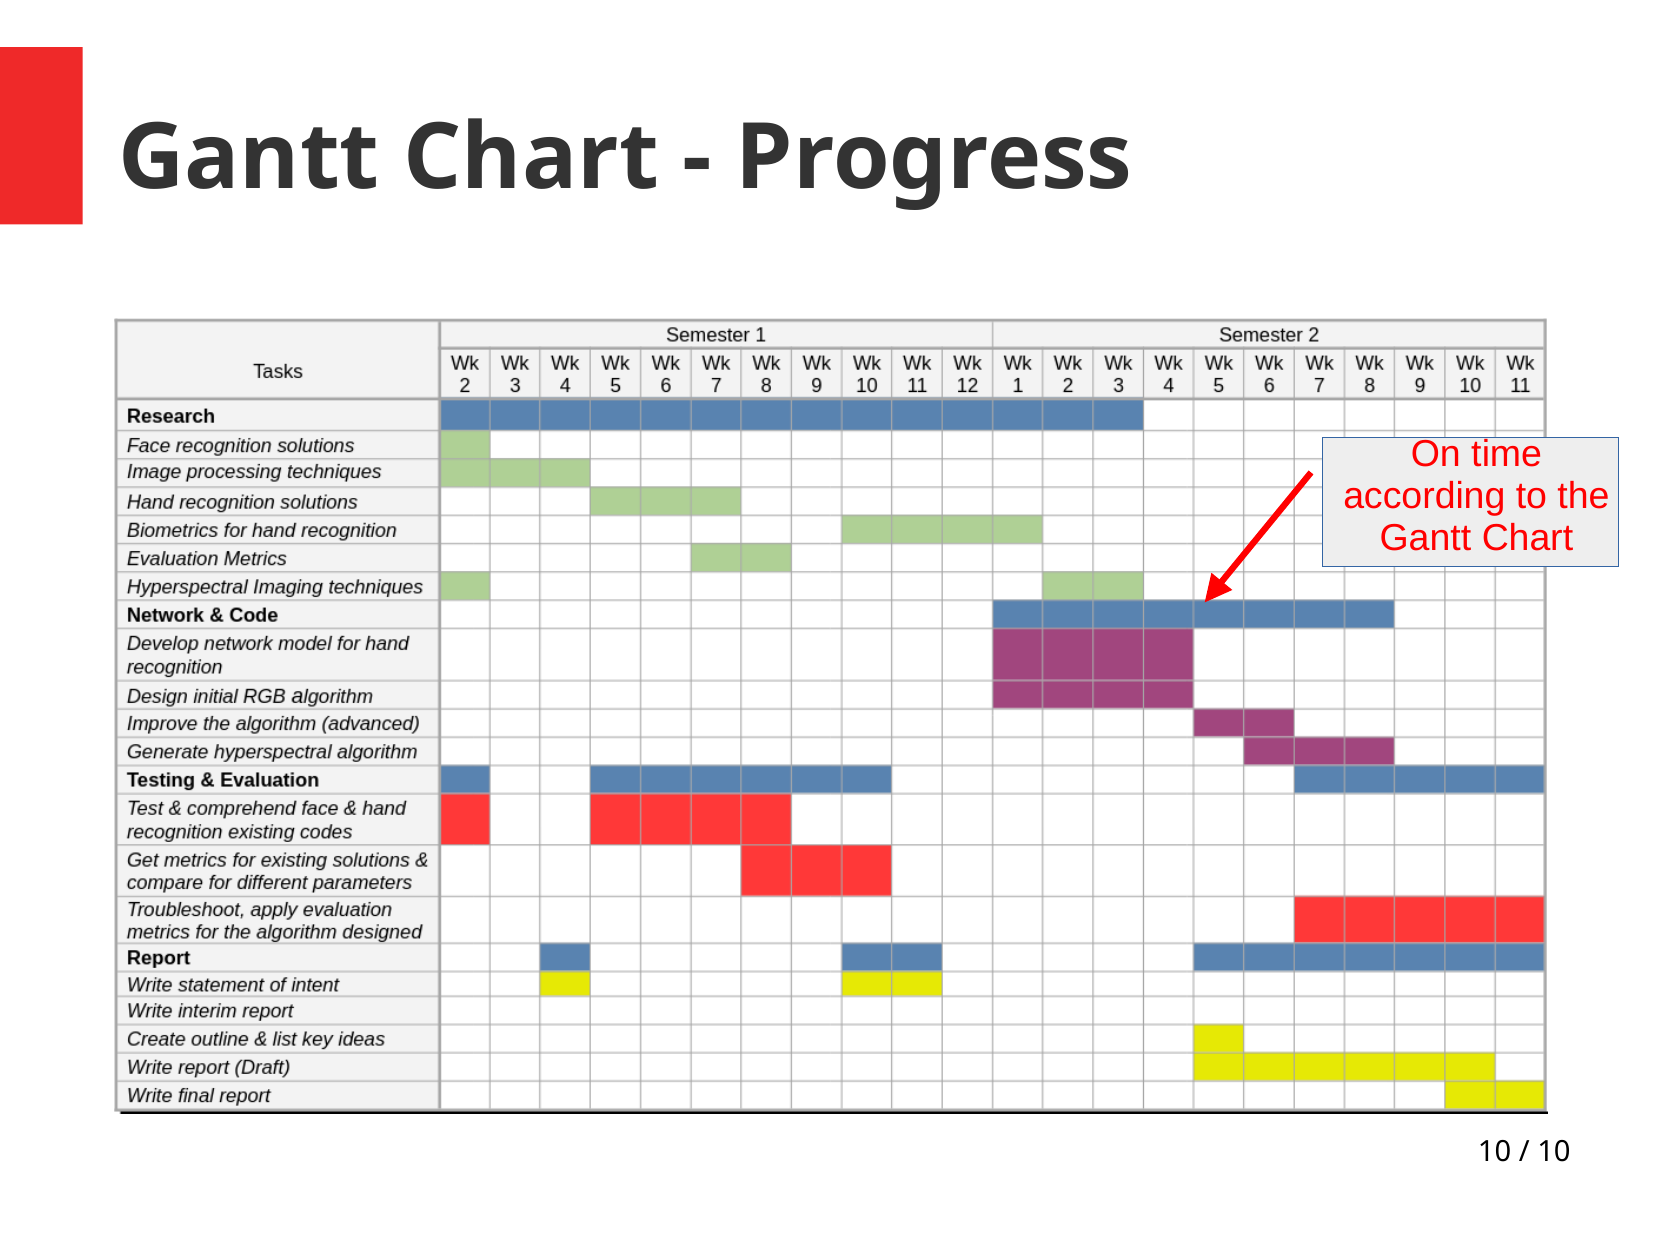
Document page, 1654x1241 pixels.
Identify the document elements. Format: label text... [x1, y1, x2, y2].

text_box On time according to the Gantt Chart [1322, 425, 1630, 566]
title Gantt Chart - Progress [118, 49, 1571, 257]
picture [114, 318, 1548, 1114]
